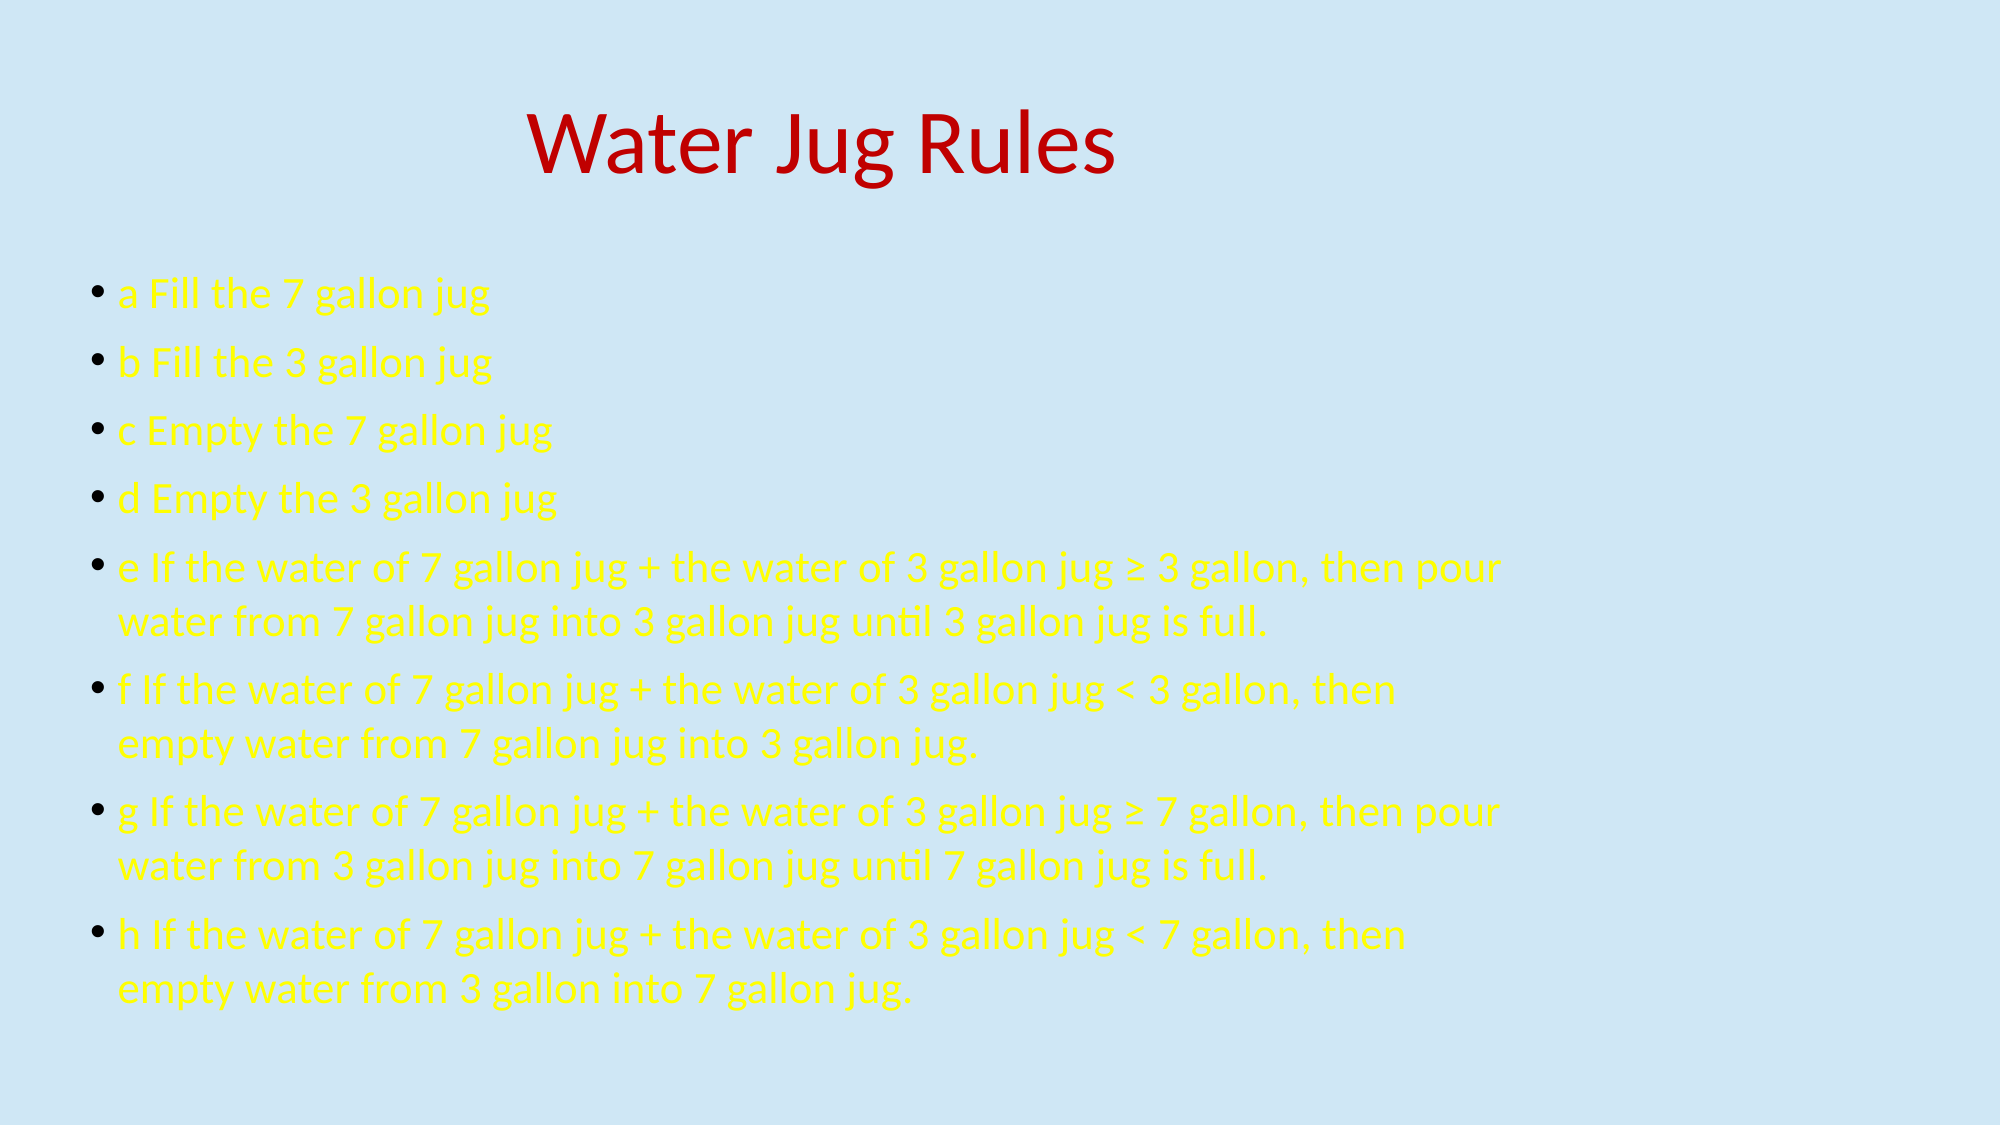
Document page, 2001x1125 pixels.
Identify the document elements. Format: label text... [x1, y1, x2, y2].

list a Fill the 7 gallon jug b Fill the 3 gallon jug c Empty the 7 gallon jug d Empty the 3 gallon jug e If the water of 7 gallon jug + the water of 3 gallon jug ≥ 3 gallon, then pour water from 7 gallon jug into 3 gallon jug until 3 gallon jug is full. f If the water of 7 gallon jug + the water of 3 gallon jug < 3 gallon, then empty water from 7 gallon jug into 3 gallon jug. g If the water of 7 gallon jug + the water of 3 gallon jug ≥ 7 gallon, then pour water from 3 gallon jug into 7 gallon jug until 7 gallon jug is full. h If the water of 7 gallon jug + the water of 3 gallon jug < 7 gallon, then empty water from 3 gallon into 7 gallon jug. [75, 256, 1522, 1036]
title Water Jug Rules [0, 43, 1723, 231]
